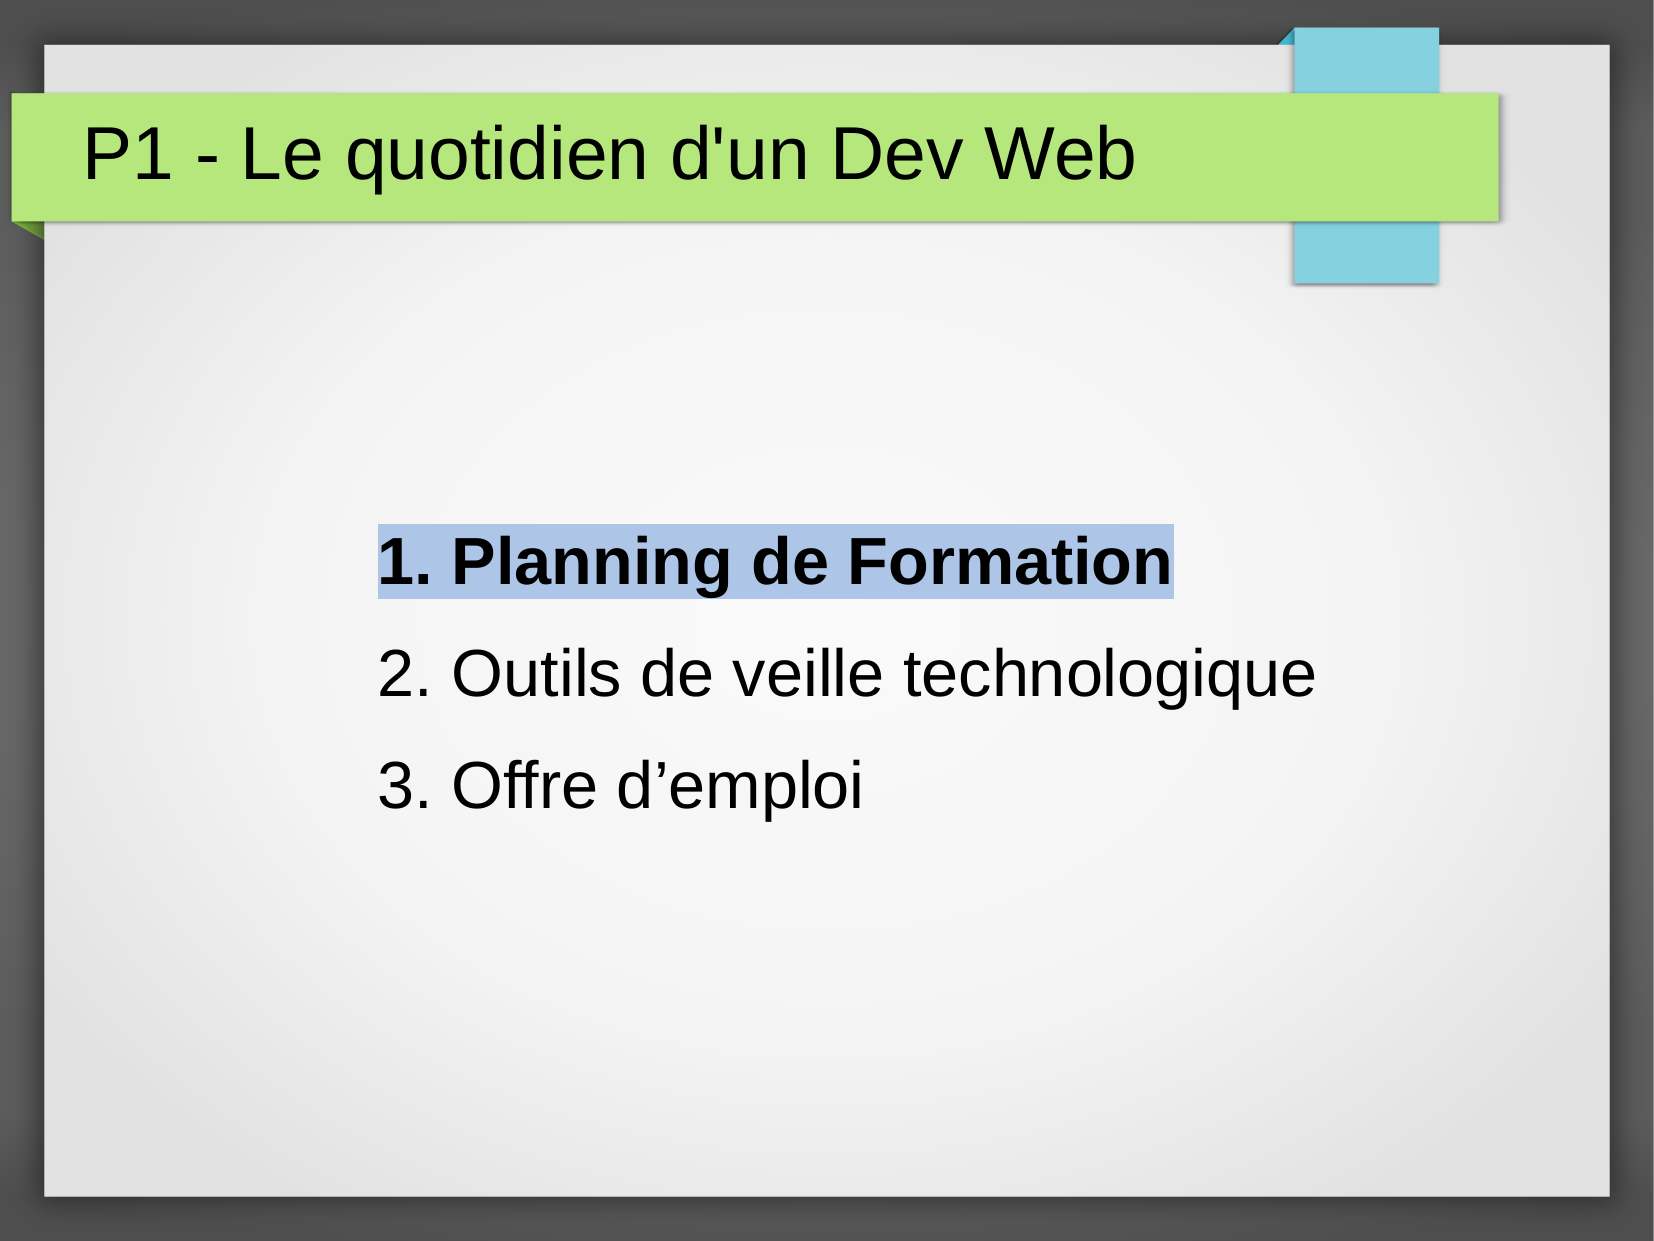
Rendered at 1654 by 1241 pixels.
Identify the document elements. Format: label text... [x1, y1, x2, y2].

title P1 - Le quotidien d'un Dev Web [82, 94, 1264, 213]
subtitle Planning de Formation Outils de veille technologique Offre d’emploi [82, 295, 1571, 1015]
picture [0, 0, 1654, 1241]
